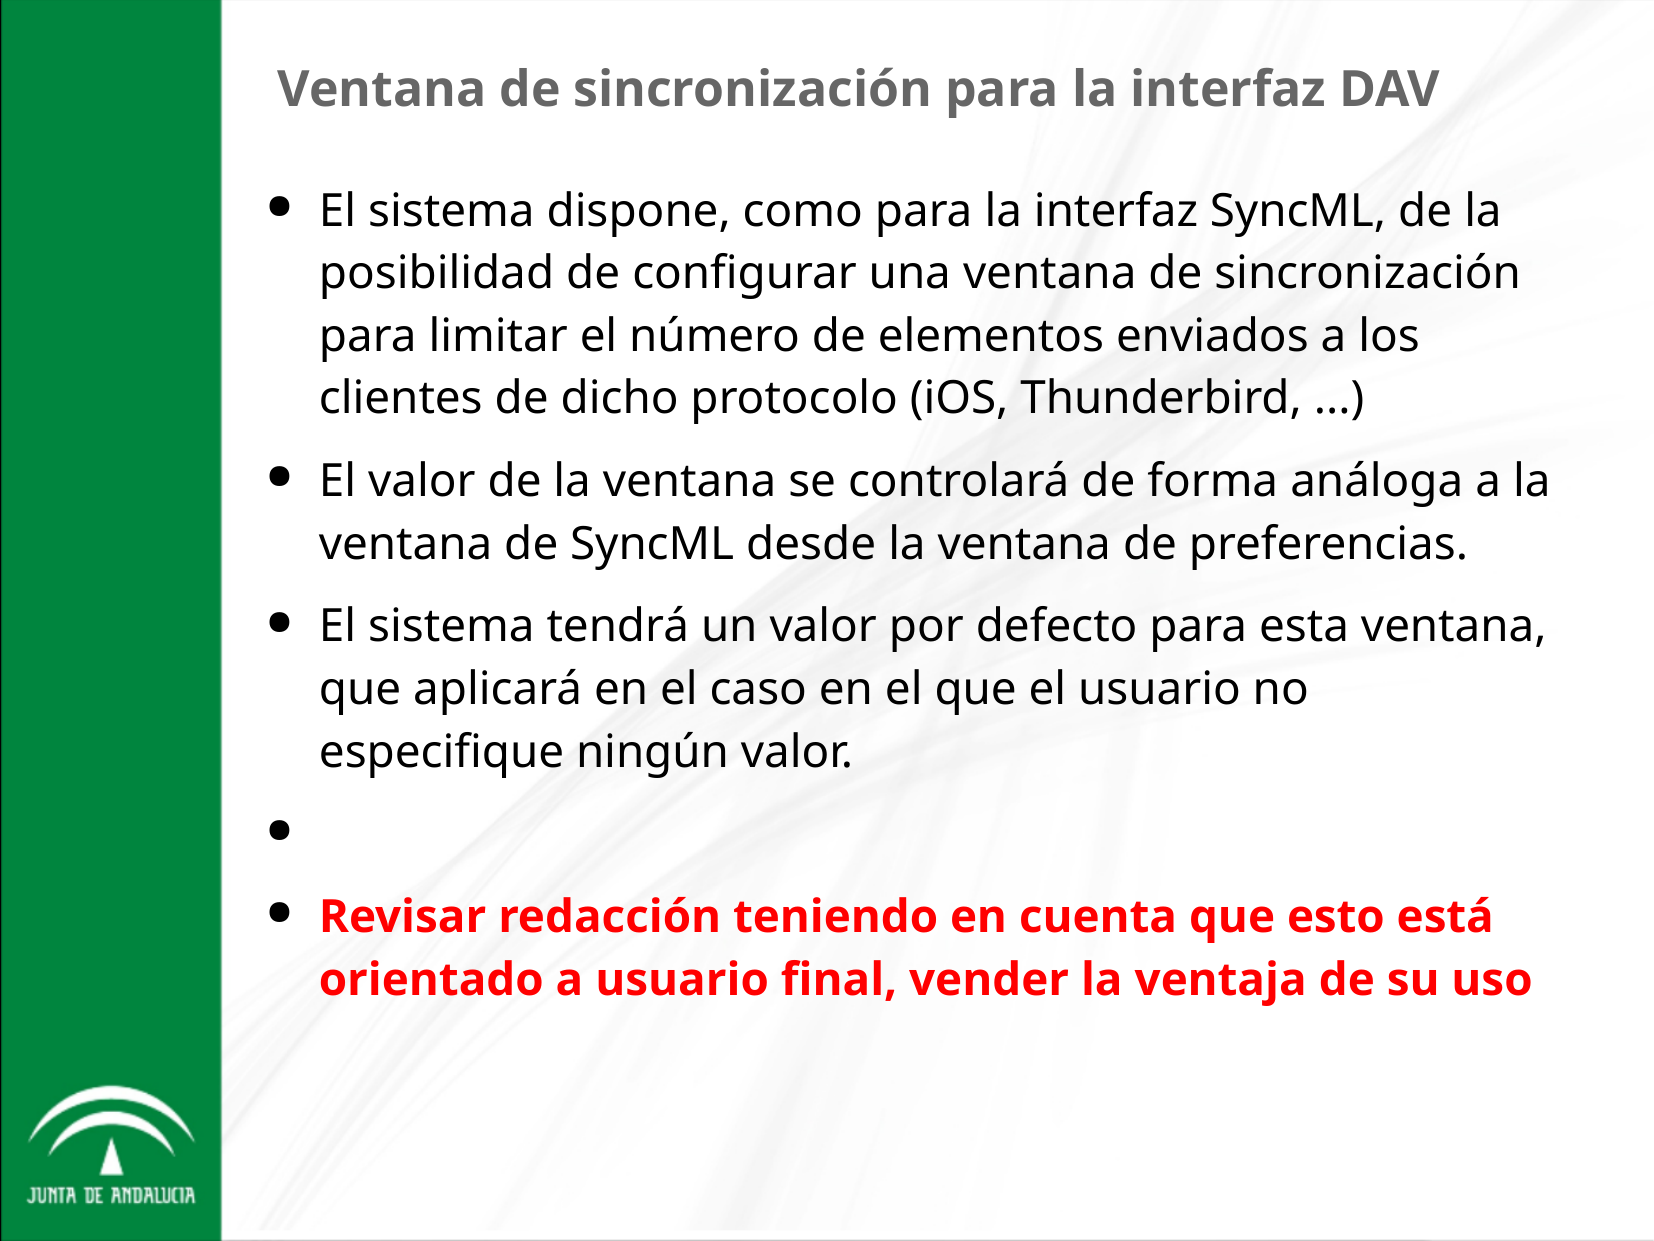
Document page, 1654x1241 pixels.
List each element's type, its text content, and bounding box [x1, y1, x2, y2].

picture [0, 0, 1654, 1241]
title Ventana de sincronización para la interfaz DAV [259, 28, 1577, 145]
list El sistema dispone, como para la interfaz SyncML, de la posibilidad de configurar una ventana de sincronización para limitar el número de elementos enviados a los clientes de dicho protocolo (iOS, Thunderbird, ...) El valor de la ventana se controlará de forma análoga a la ventana de SyncML desde la ventana de preferencias. El sistema tendrá un valor por defecto para esta ventana, que aplicará en el caso en el que el usuario no especifique ningún valor. Revisar redacción teniendo en cuenta que esto está orientado a usuario final, vender la ventaja de su uso [248, 177, 1565, 996]
